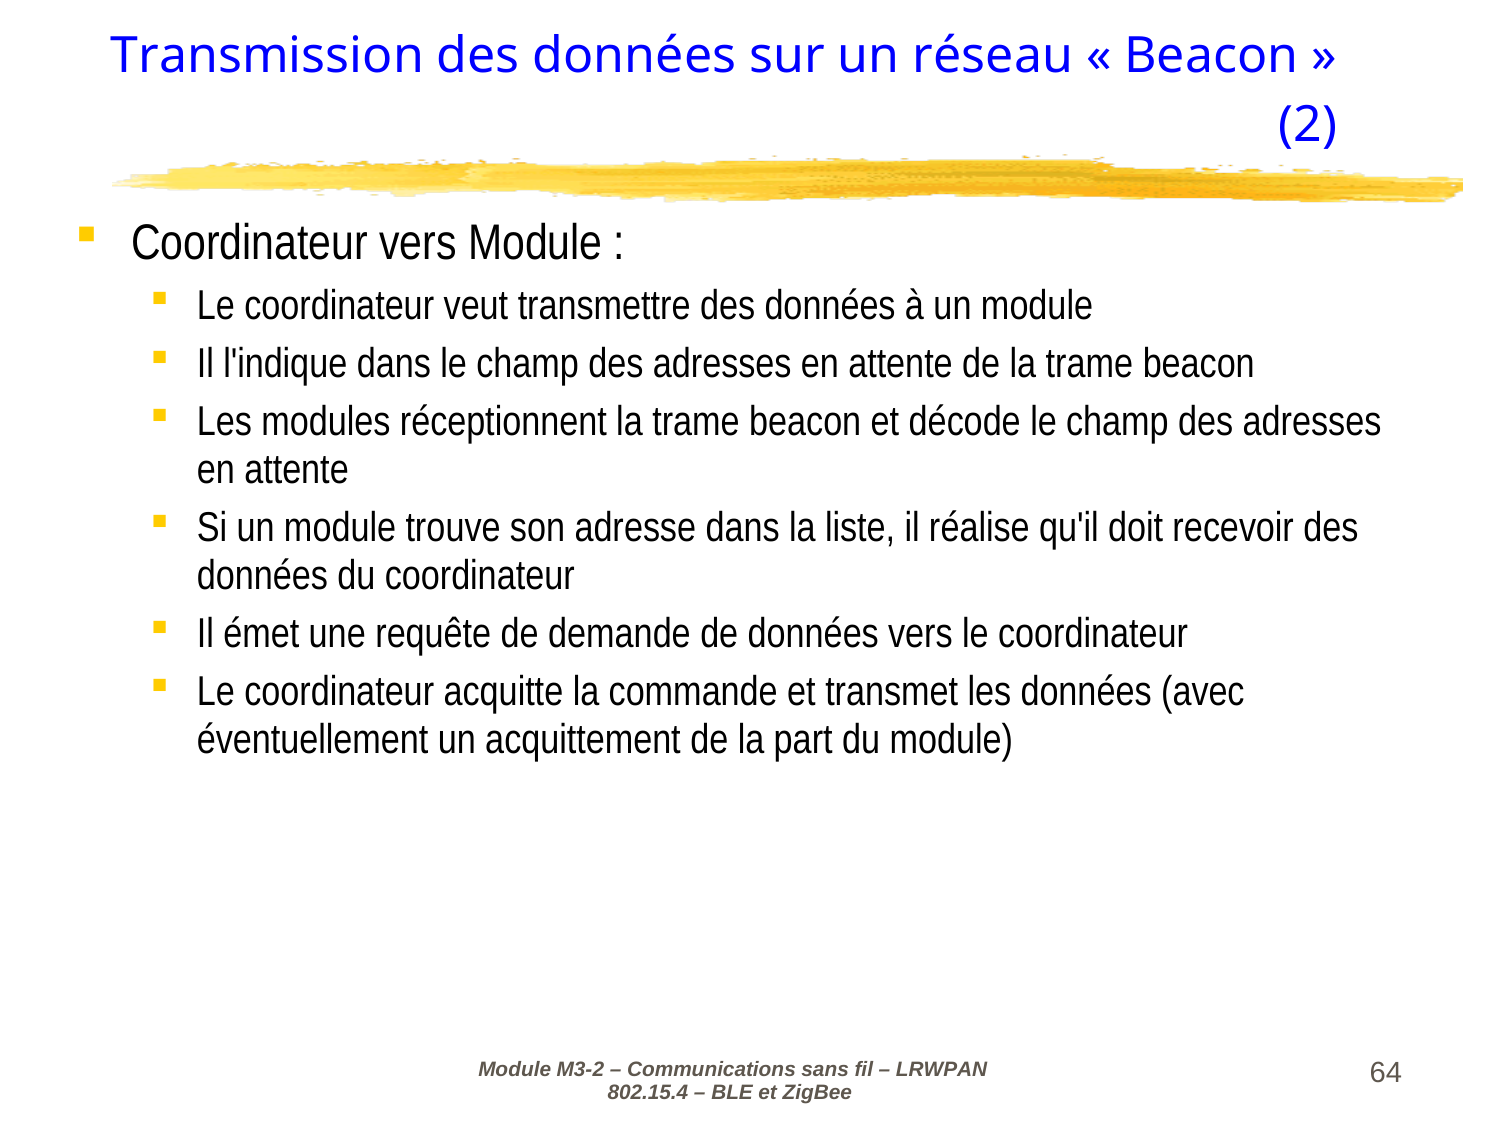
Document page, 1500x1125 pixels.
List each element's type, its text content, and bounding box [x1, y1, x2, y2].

title Transmission des données sur un réseau « Beacon » (2) [62, 28, 1338, 146]
picture [112, 149, 1463, 213]
list Coordinateur vers Module : Le coordinateur veut transmettre des données à un module Il l'indique dans le champ des adresses en attente de la trame beacon Les modules réceptionnent la trame beacon et décode le champ des adresses en attente Si un module trouve son adresse dans la liste, il réalise qu'il doit recevoir des données du coordinateur Il émet une requête de demande de données vers le coordinateur Le coordinateur acquitte la commande et transmet les données (avec éventuellement un acquittement de la part du module) [74, 212, 1417, 767]
